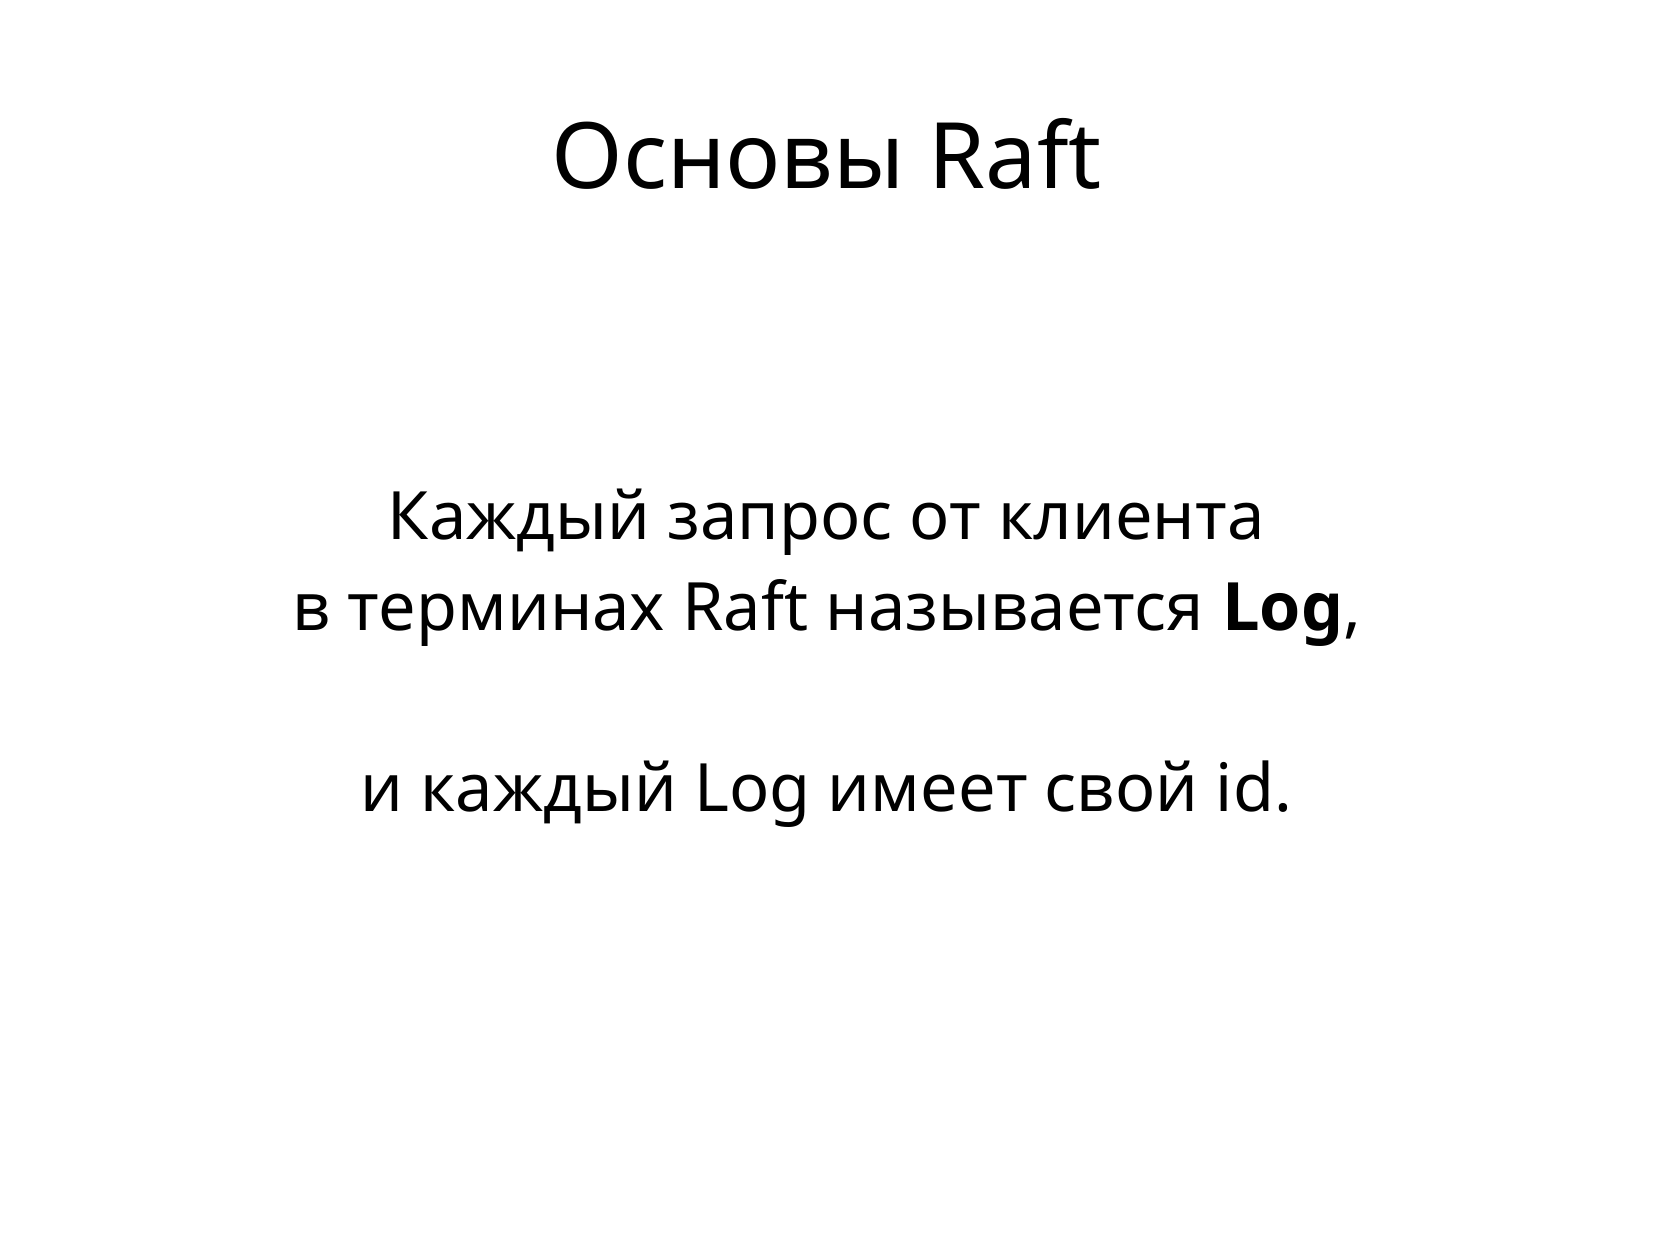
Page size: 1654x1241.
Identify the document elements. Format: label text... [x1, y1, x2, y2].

title Основы Raft [82, 49, 1571, 257]
subtitle Каждый запрос от клиента в терминах Raft называется Log, и каждый Log имеет свой id. [82, 290, 1571, 1010]
